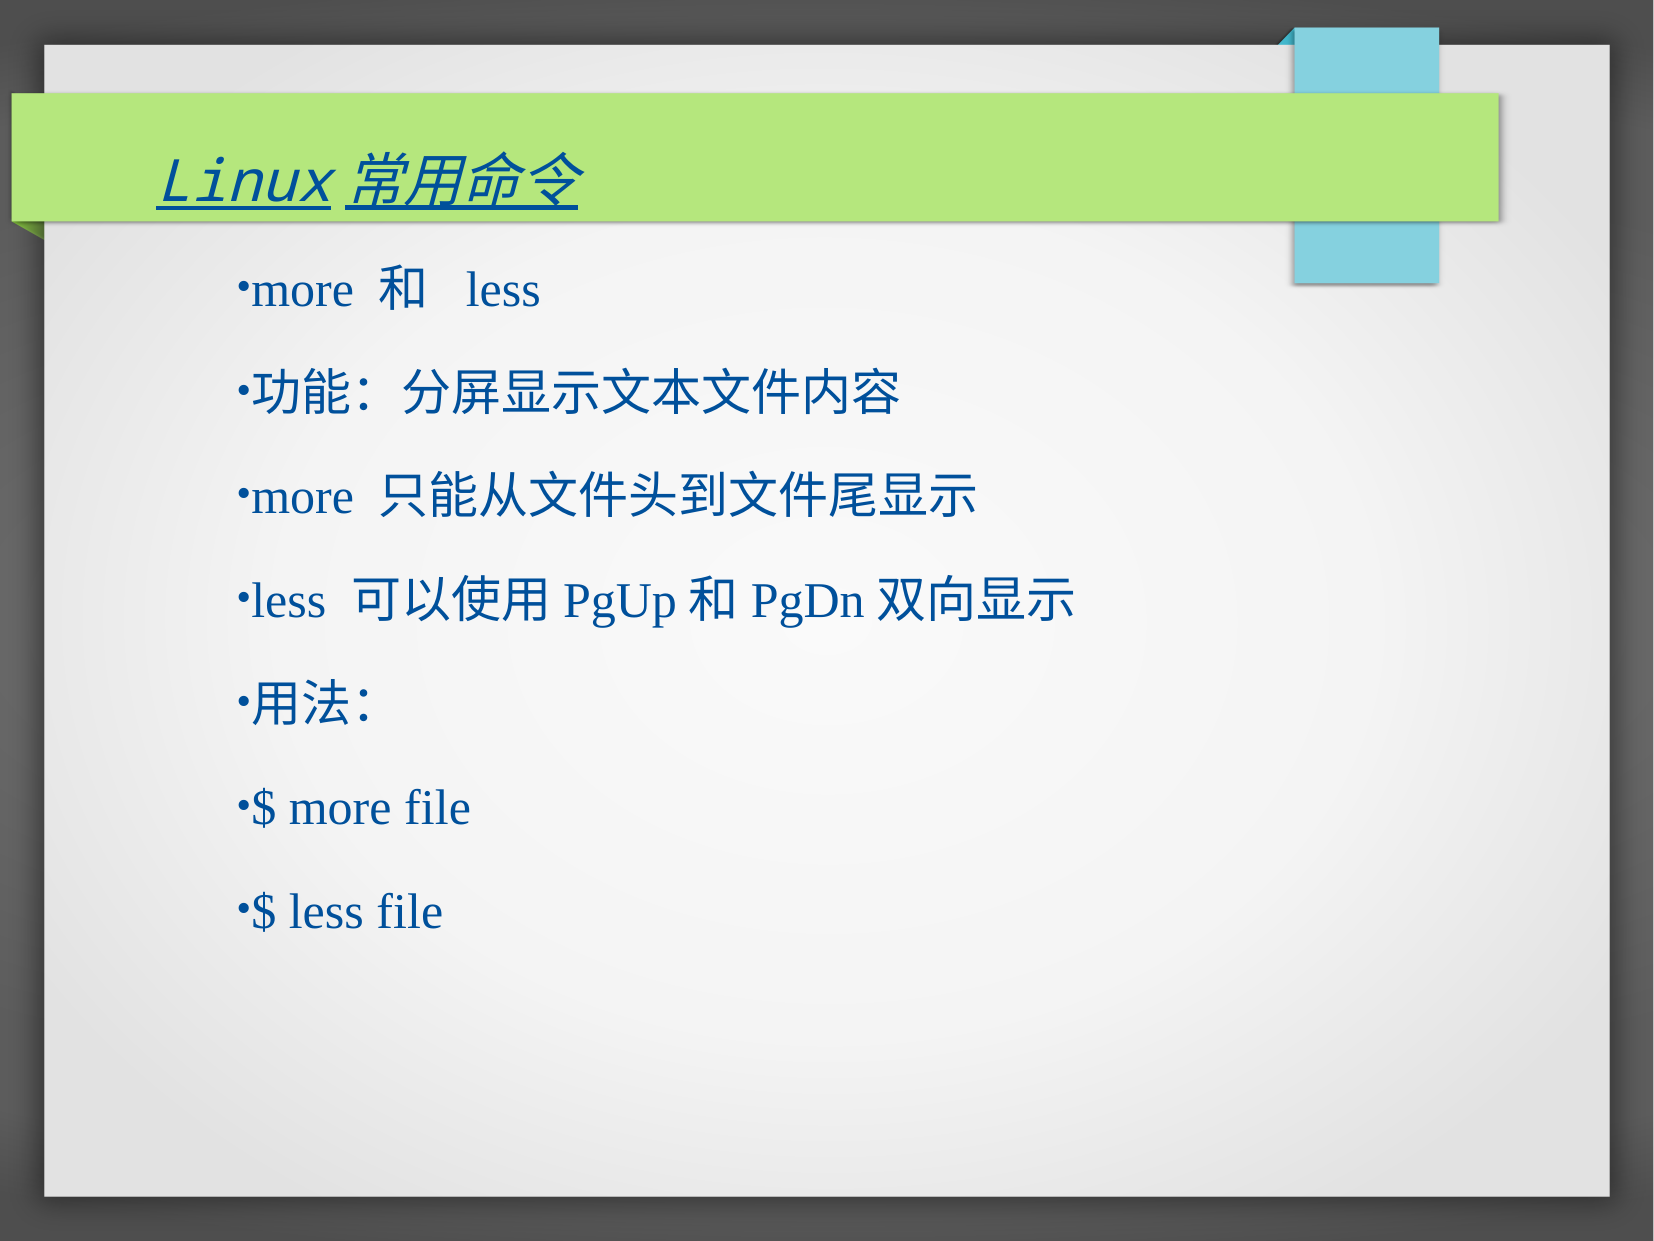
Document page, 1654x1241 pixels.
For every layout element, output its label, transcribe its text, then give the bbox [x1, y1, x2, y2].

picture [0, 0, 1654, 1241]
text_box Linux常用命令 more 和 less 功能：分屏显示文本文件内容 more 只能从文件头到文件尾显示 less 可以使用PgUp和PgDn双向显示 用法： $ more file $ less file [71, 135, 1595, 947]
